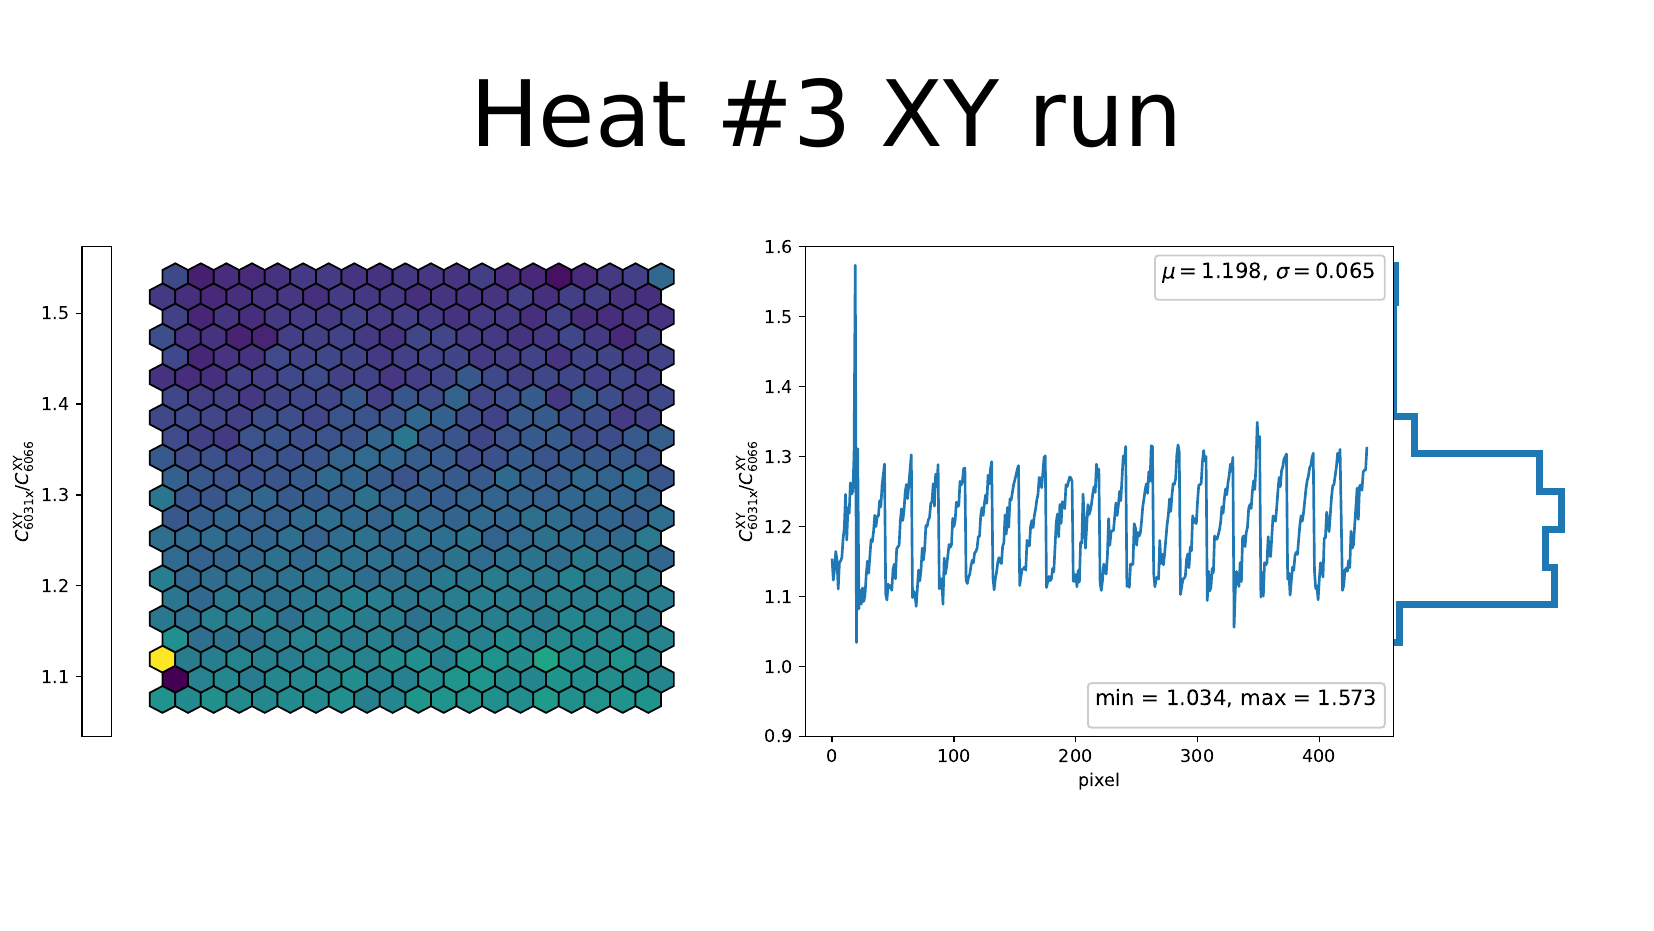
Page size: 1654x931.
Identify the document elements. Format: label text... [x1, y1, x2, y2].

title Heat #3 XY run [82, 37, 1571, 170]
picture [0, 170, 1653, 807]
